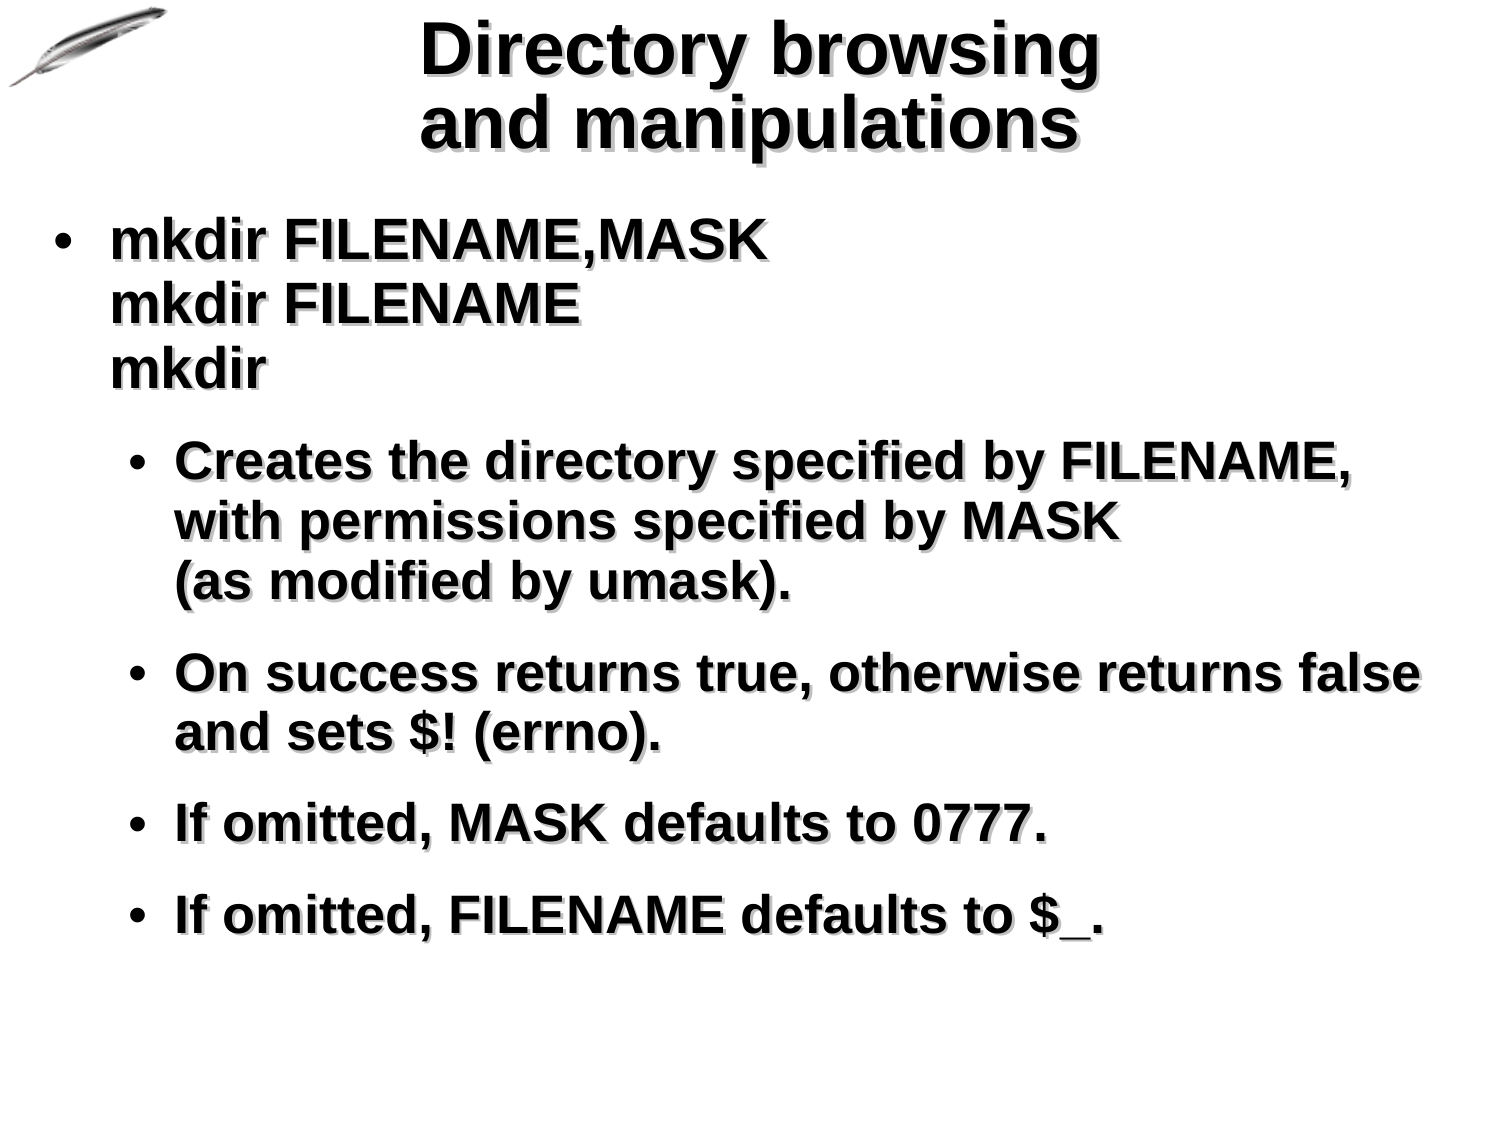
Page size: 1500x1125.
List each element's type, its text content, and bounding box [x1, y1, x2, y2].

picture [5, 5, 173, 89]
list mkdir FILENAME,MASK mkdir FILENAME mkdir Creates the directory specified by FILENAME, with permissions specified by MASK (as modified by umask). On success returns true, otherwise returns false and sets $! (errno). If omitted, MASK defaults to 0777. If omitted, FILENAME defaults to $_. [53, 207, 1447, 1084]
title Directory browsing and manipulations [419, 0, 1459, 179]
